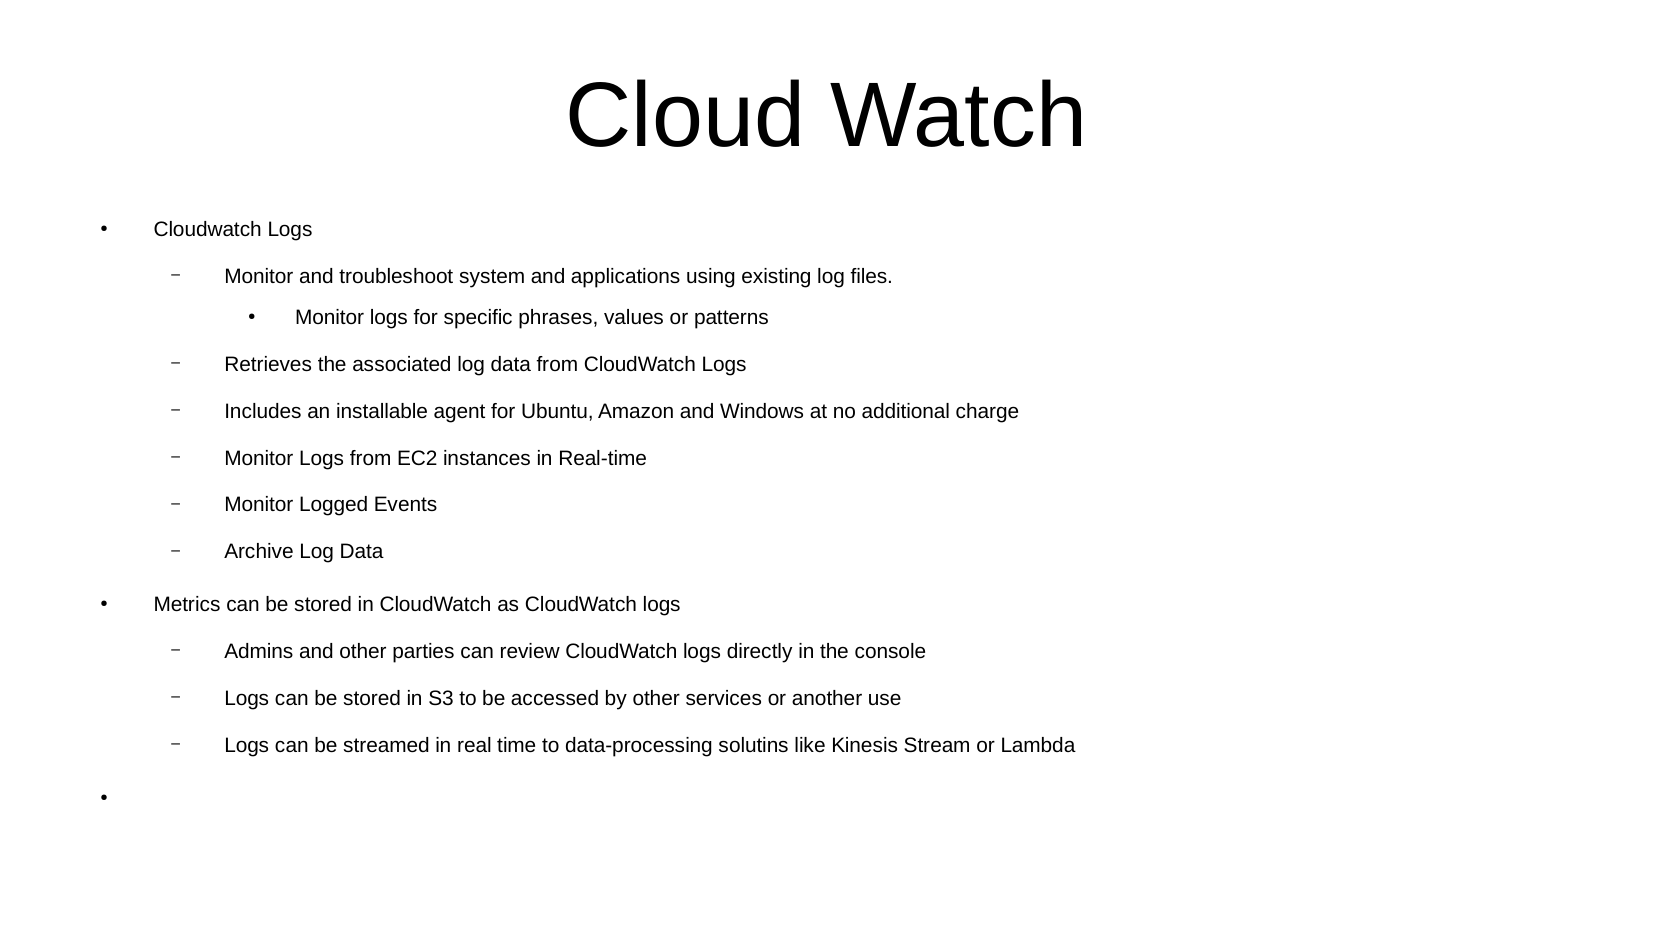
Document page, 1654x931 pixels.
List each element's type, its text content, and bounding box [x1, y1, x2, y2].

list Cloudwatch Logs Monitor and troubleshoot system and applications using existing log files. Monitor logs for specific phrases, values or patterns Retrieves the associated log data from CloudWatch Logs Includes an installable agent for Ubuntu, Amazon and Windows at no additional charge Monitor Logs from EC2 instances in Real-time Monitor Logged Events Archive Log Data Metrics can be stored in CloudWatch as CloudWatch logs Admins and other parties can review CloudWatch logs directly in the console Logs can be stored in S3 to be accessed by other services or another use Logs can be streamed in real time to data-processing solutins like Kinesis Stream or Lambda [82, 217, 1621, 901]
title Cloud Watch [82, 37, 1571, 193]
